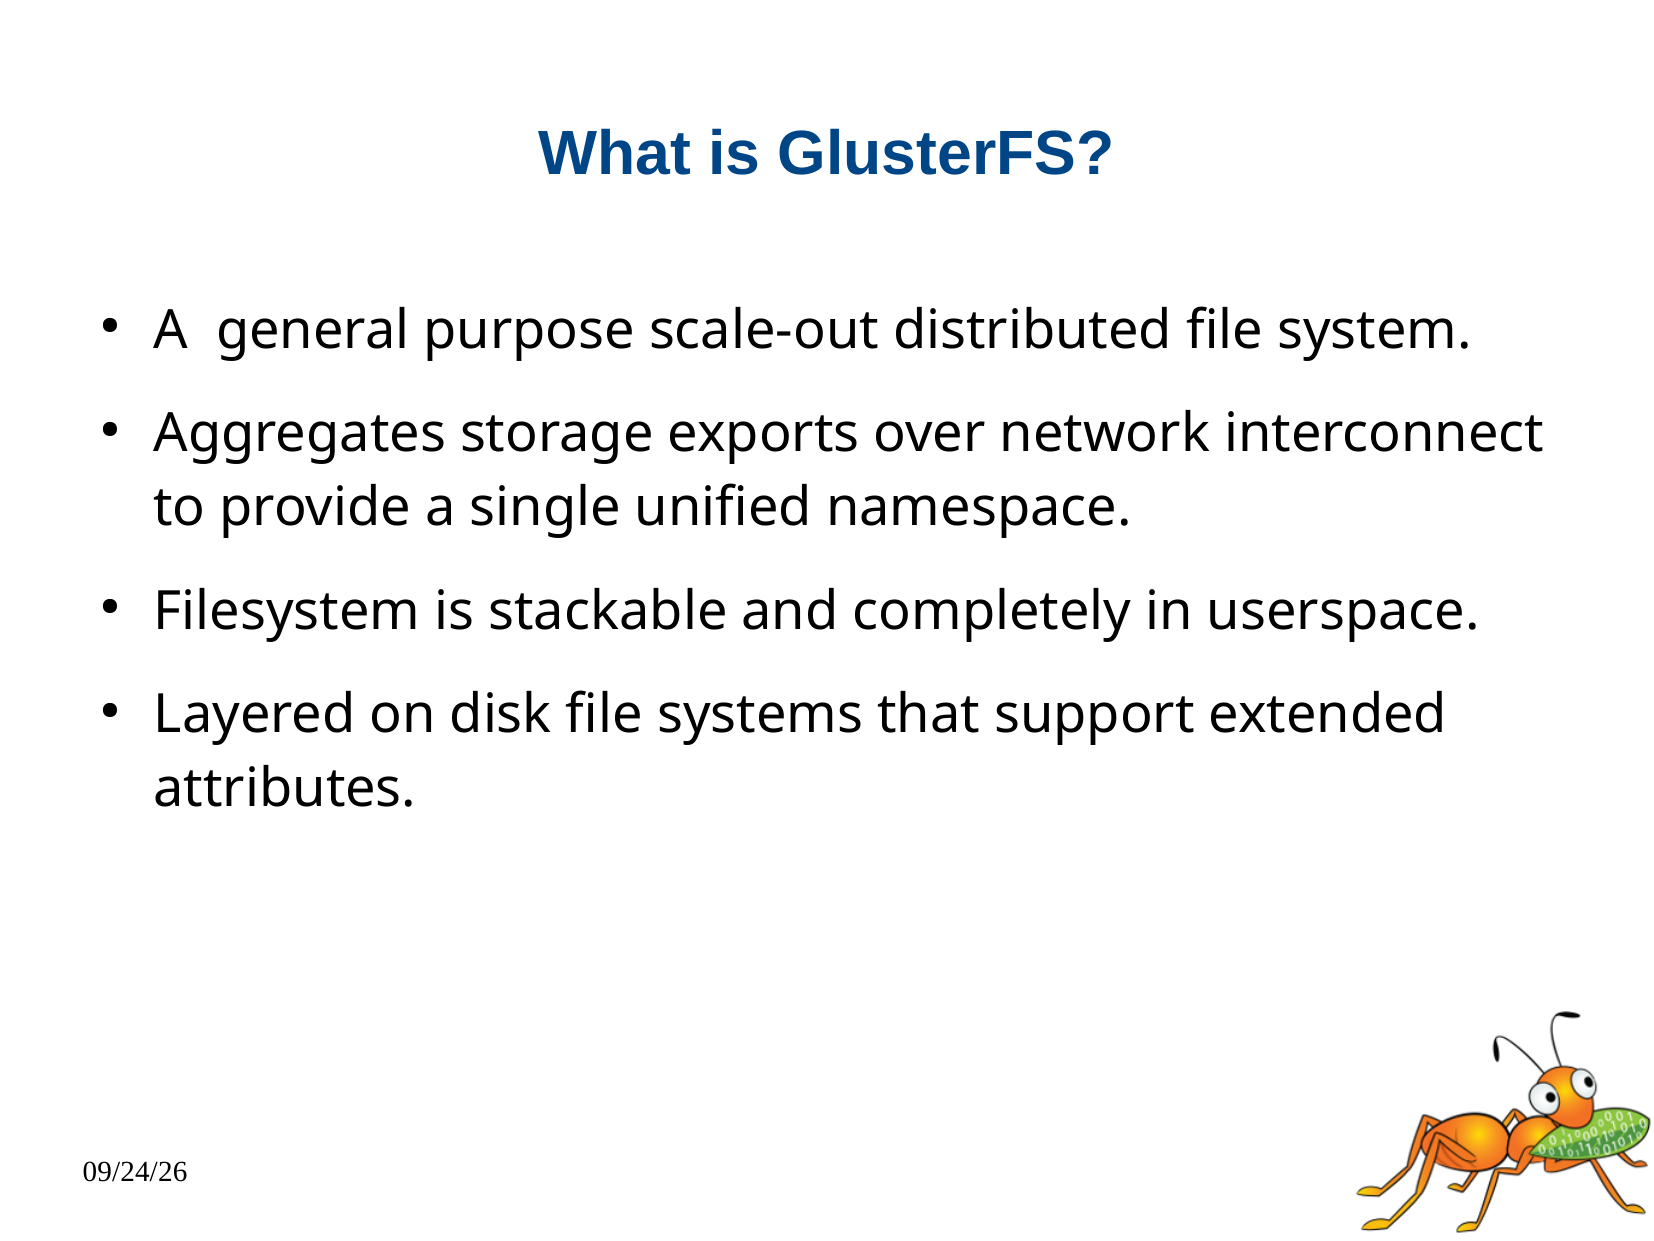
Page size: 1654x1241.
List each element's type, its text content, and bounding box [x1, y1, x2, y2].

title What is GlusterFS? [82, 49, 1571, 257]
picture [1353, 1009, 1654, 1235]
list A general purpose scale-out distributed file system. Aggregates storage exports over network interconnect to provide a single unified namespace. Filesystem is stackable and completely in userspace. Layered on disk file systems that support extended attributes. [82, 290, 1571, 1126]
